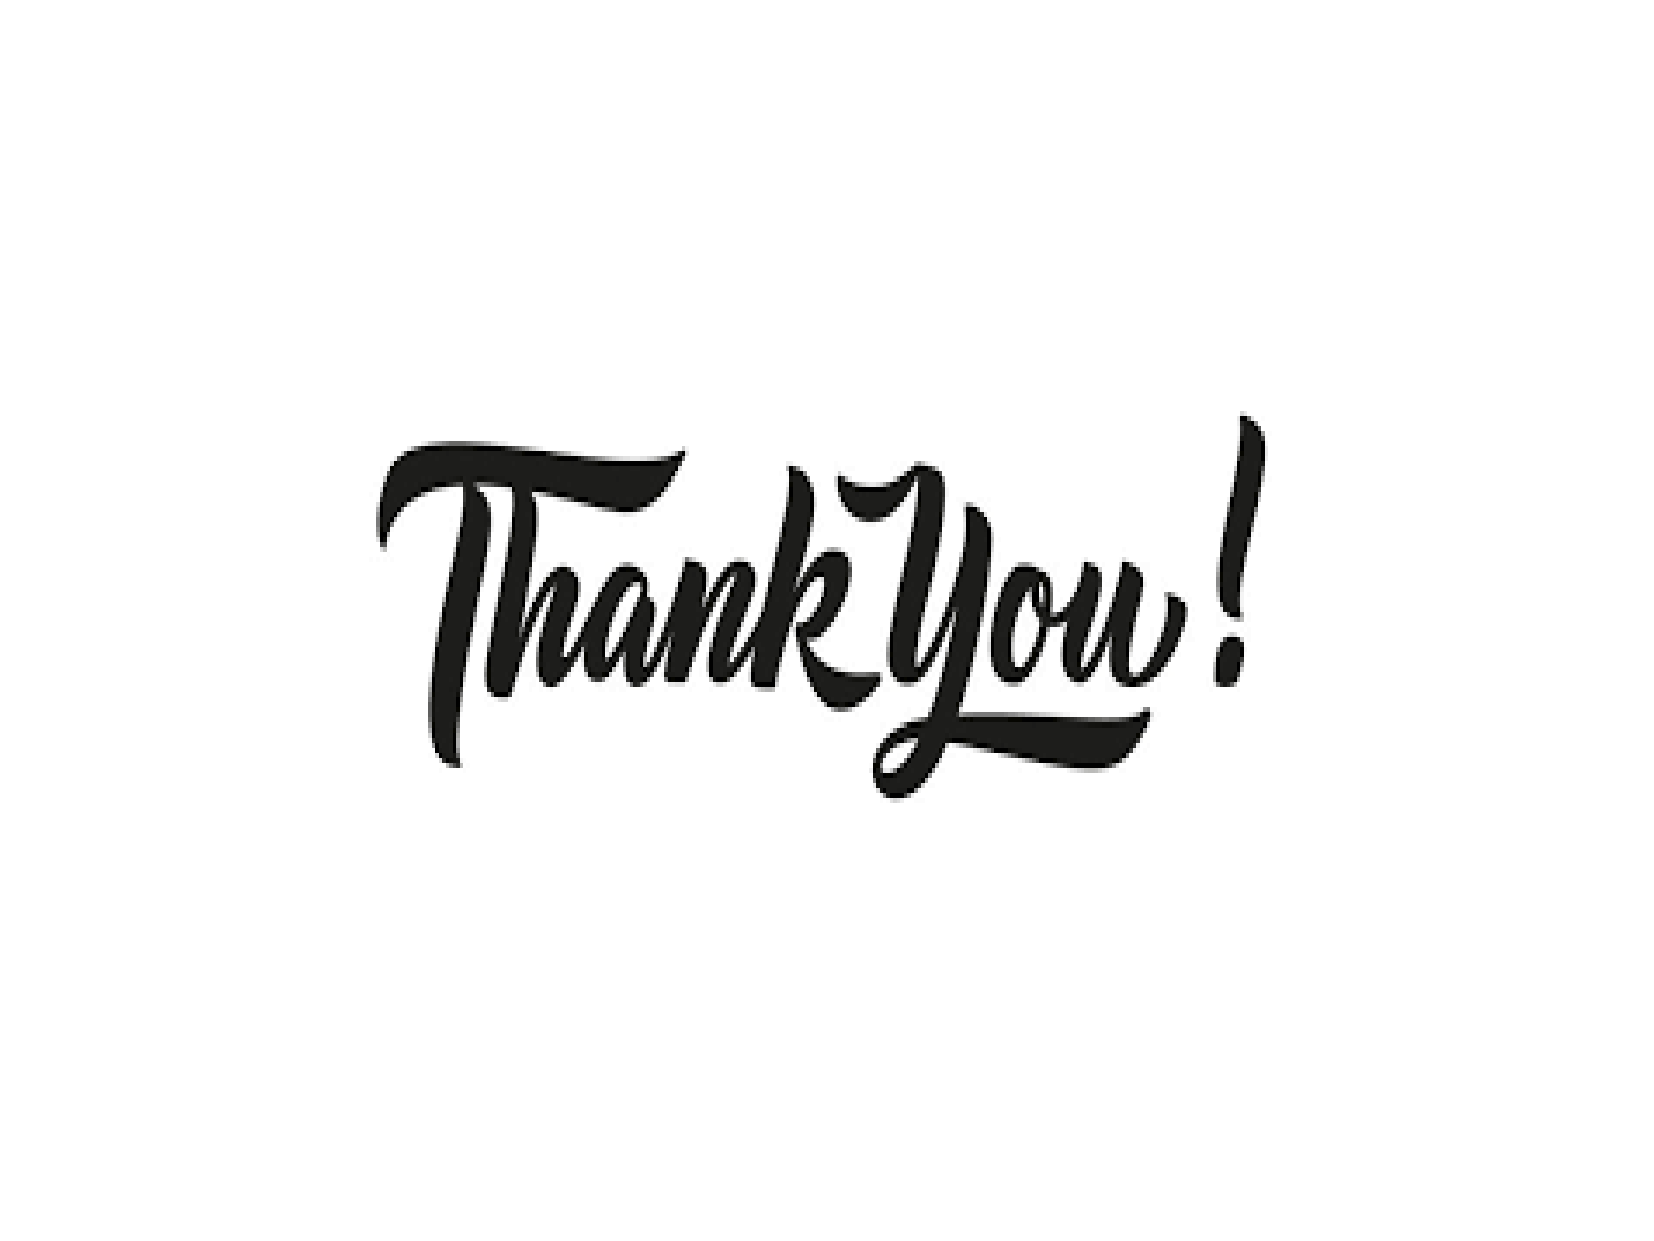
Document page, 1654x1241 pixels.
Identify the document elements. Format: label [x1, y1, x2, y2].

picture [224, 236, 1418, 969]
